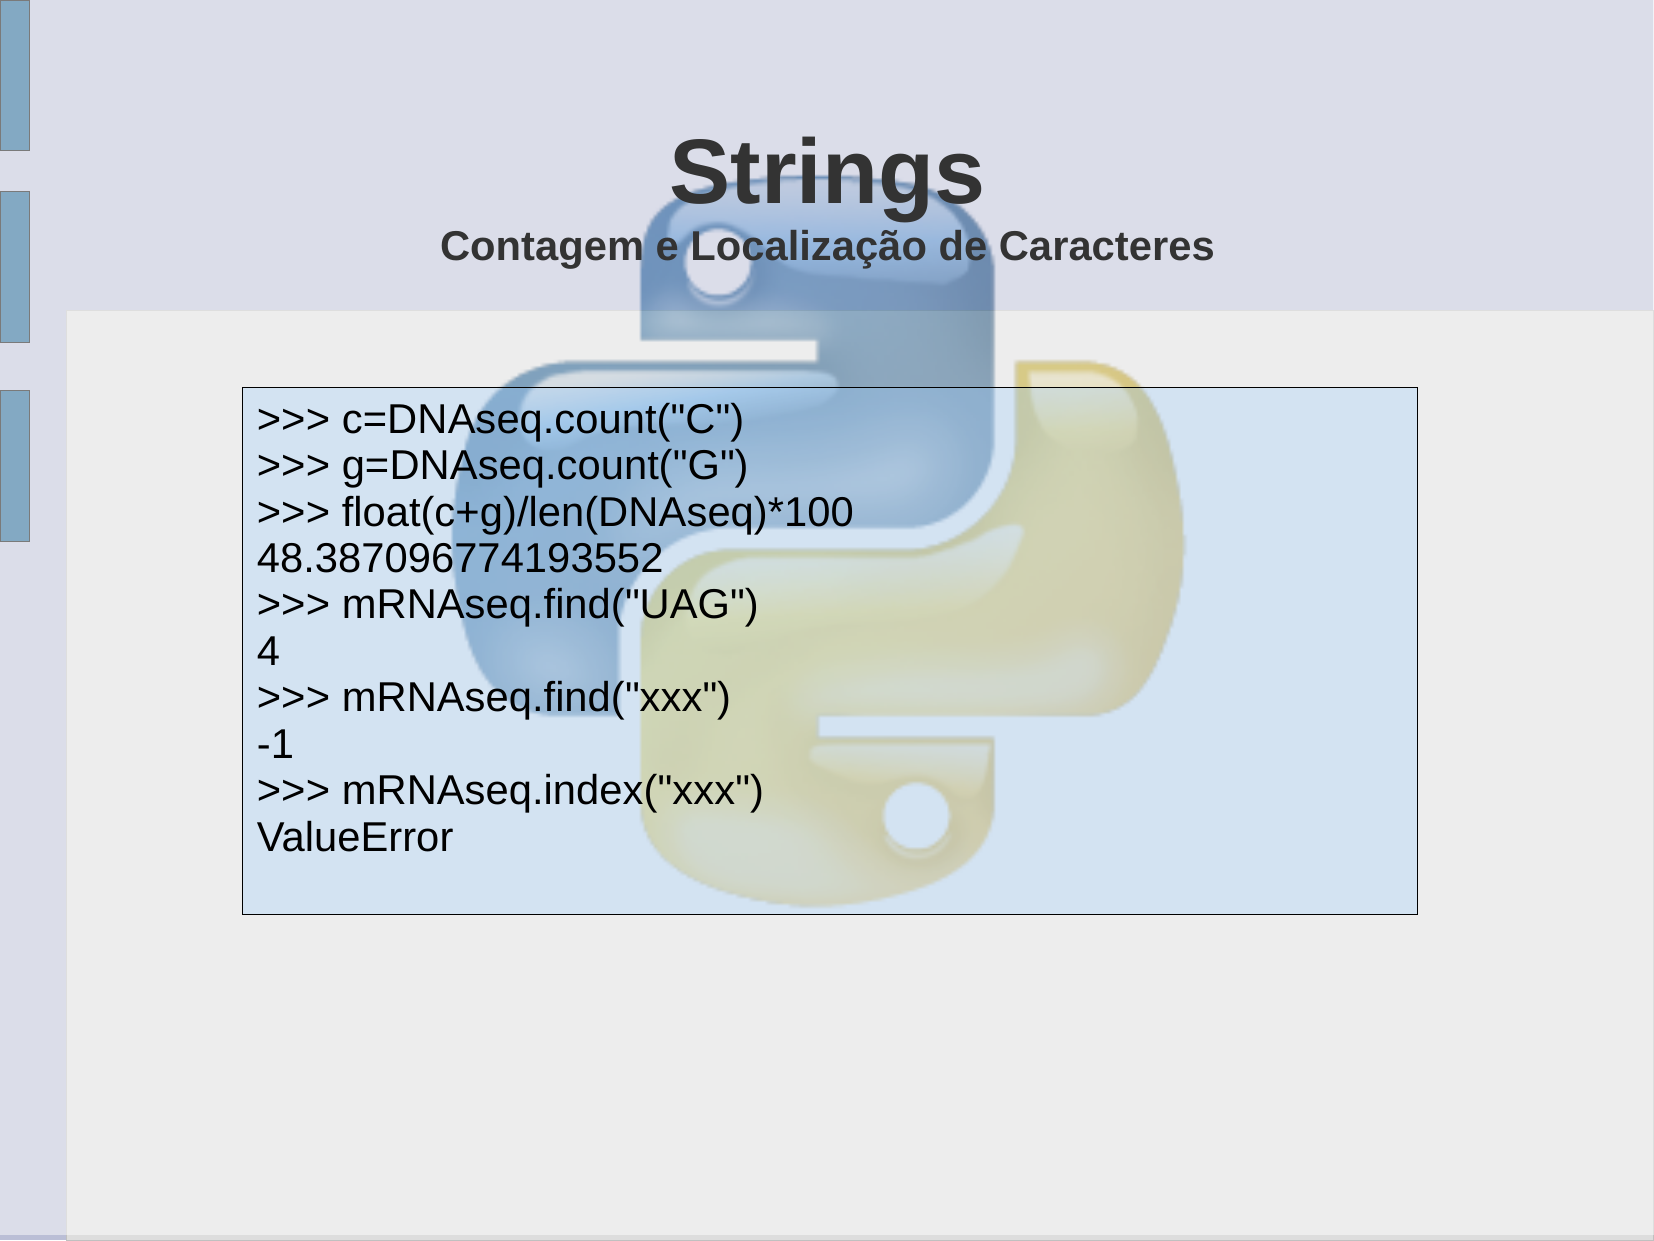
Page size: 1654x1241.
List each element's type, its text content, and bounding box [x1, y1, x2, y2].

text_box >>> c=DNAseq.count("C") >>> g=DNAseq.count("G") >>> float(c+g)/len(DNAseq)*100 48.387096774193552 >>> mRNAseq.find("UAG") 4 >>> mRNAseq.find("xxx") -1 >>> mRNAseq.index("xxx") ValueError [242, 387, 1418, 915]
title Strings Contagem e Localização de Caracteres [121, 91, 1534, 299]
picture [0, 0, 1654, 1235]
